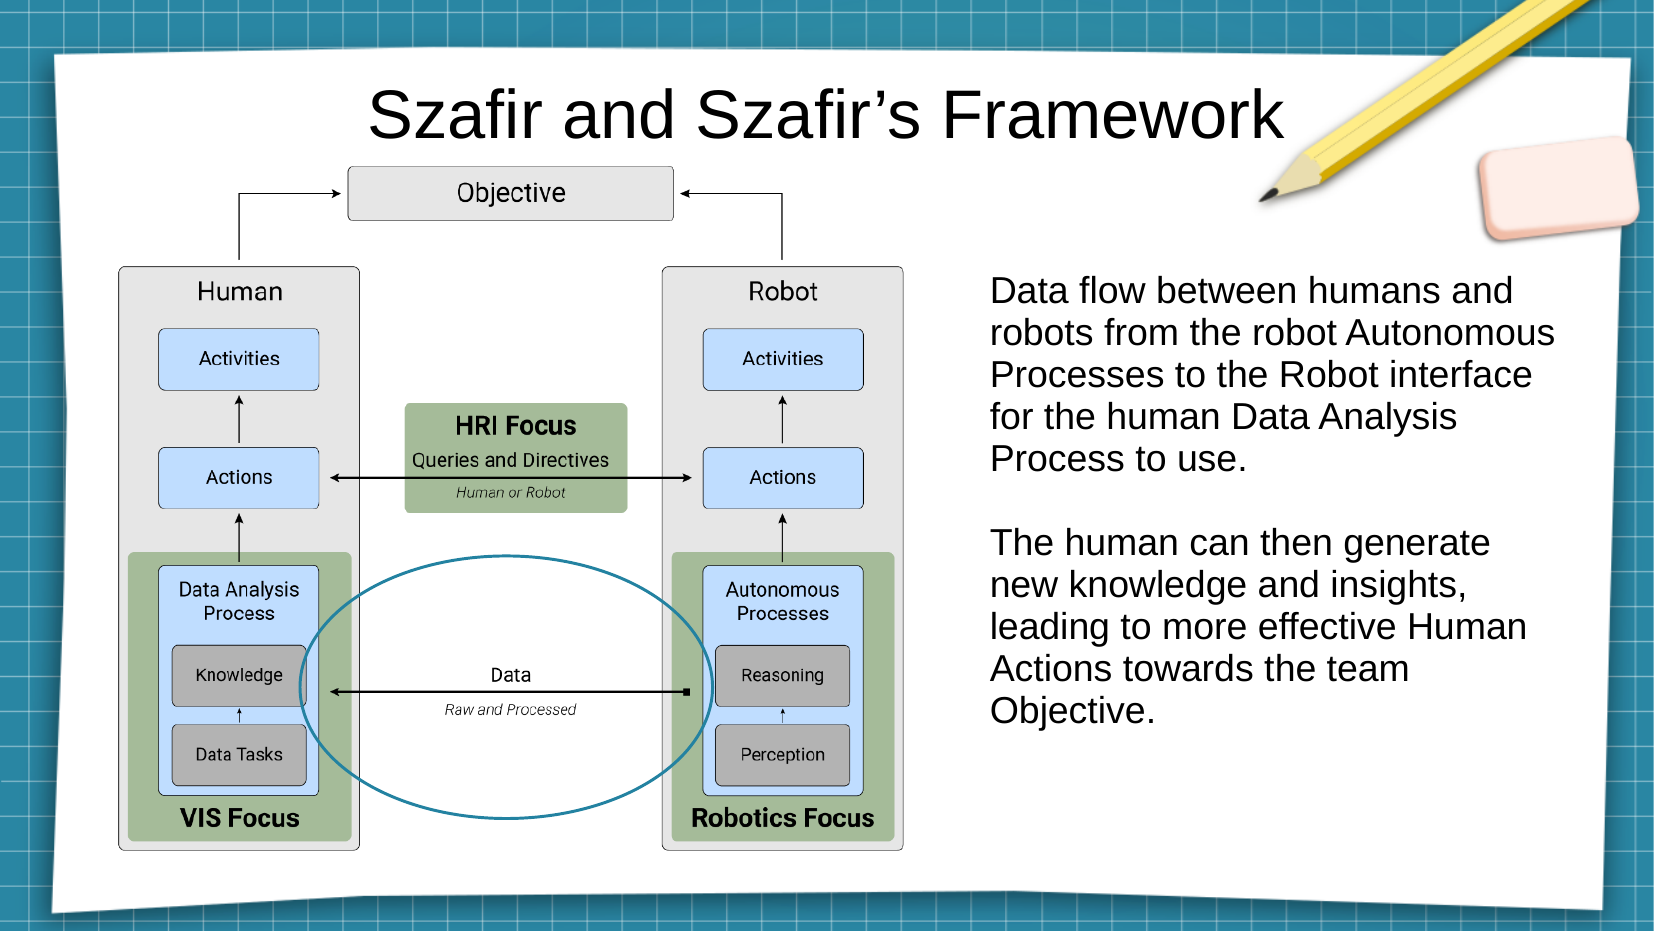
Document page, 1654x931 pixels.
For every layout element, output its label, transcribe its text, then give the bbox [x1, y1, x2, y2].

text_box Data flow between humans and robots from the robot Autonomous Processes to the Robot interface for the human Data Analysis Process to use. The human can then generate new knowledge and insights, leading to more effective Human Actions towards the team Objective. [975, 262, 1576, 740]
title Szafir and Szafir’s Framework [82, 37, 1571, 193]
picture [0, 0, 1654, 931]
